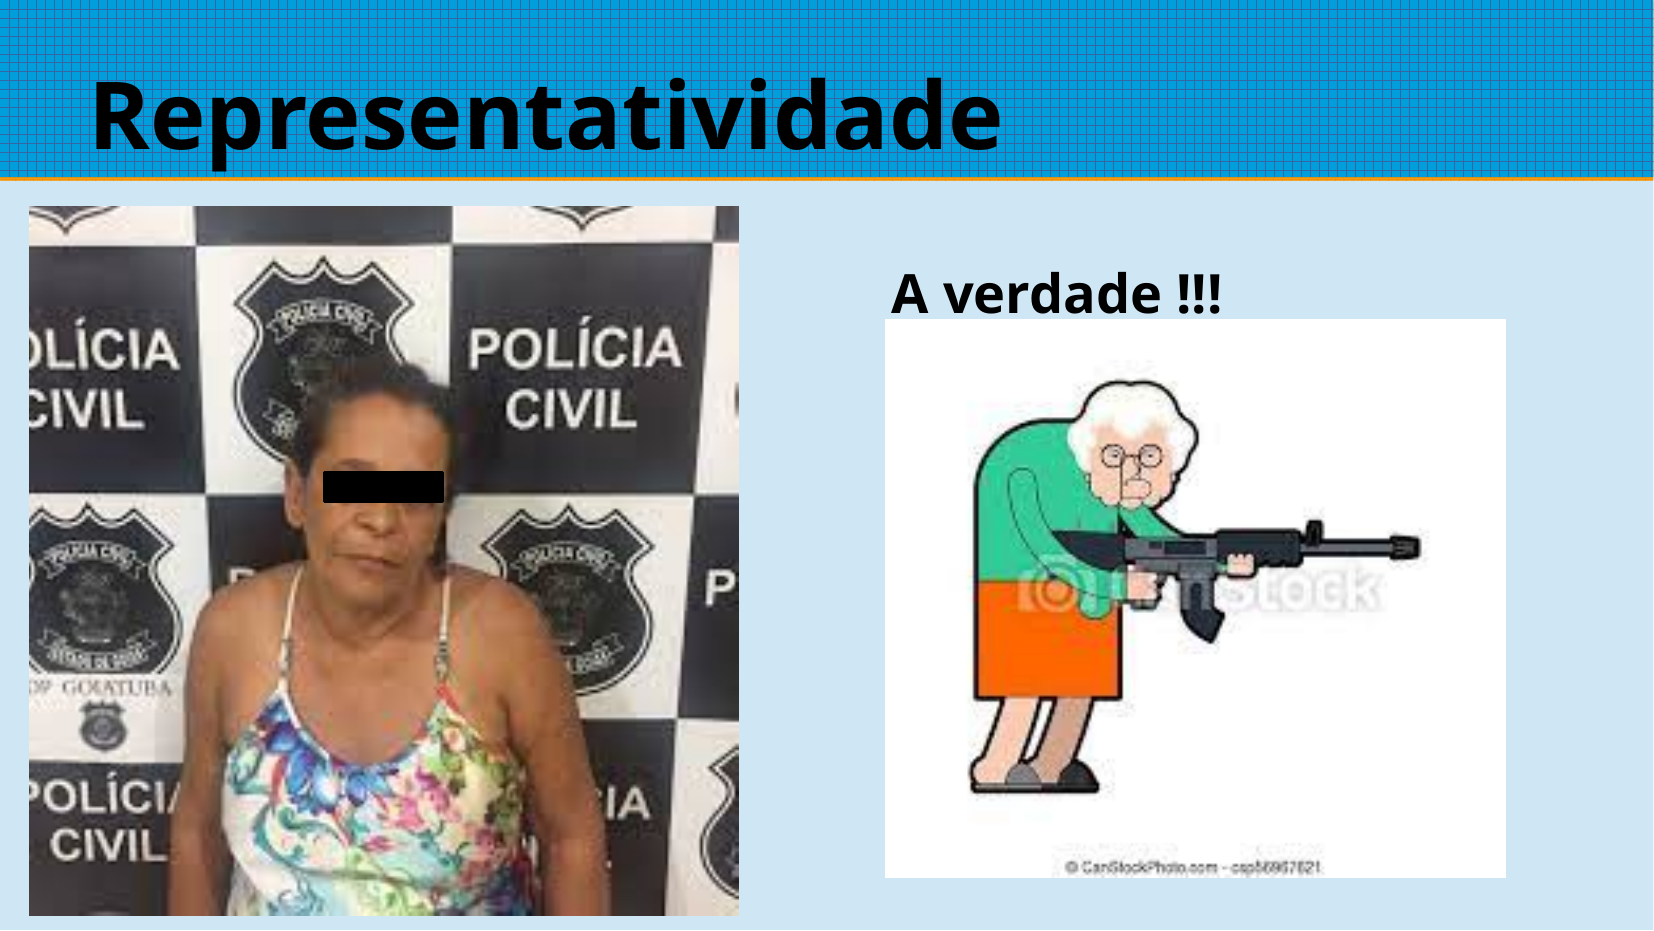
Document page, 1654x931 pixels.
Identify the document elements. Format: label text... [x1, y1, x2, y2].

picture [29, 206, 739, 916]
text_box [324, 472, 443, 502]
title Representatividade [88, 14, 1565, 178]
text_box A verdade !!! [885, 254, 1565, 330]
picture [885, 330, 1506, 878]
